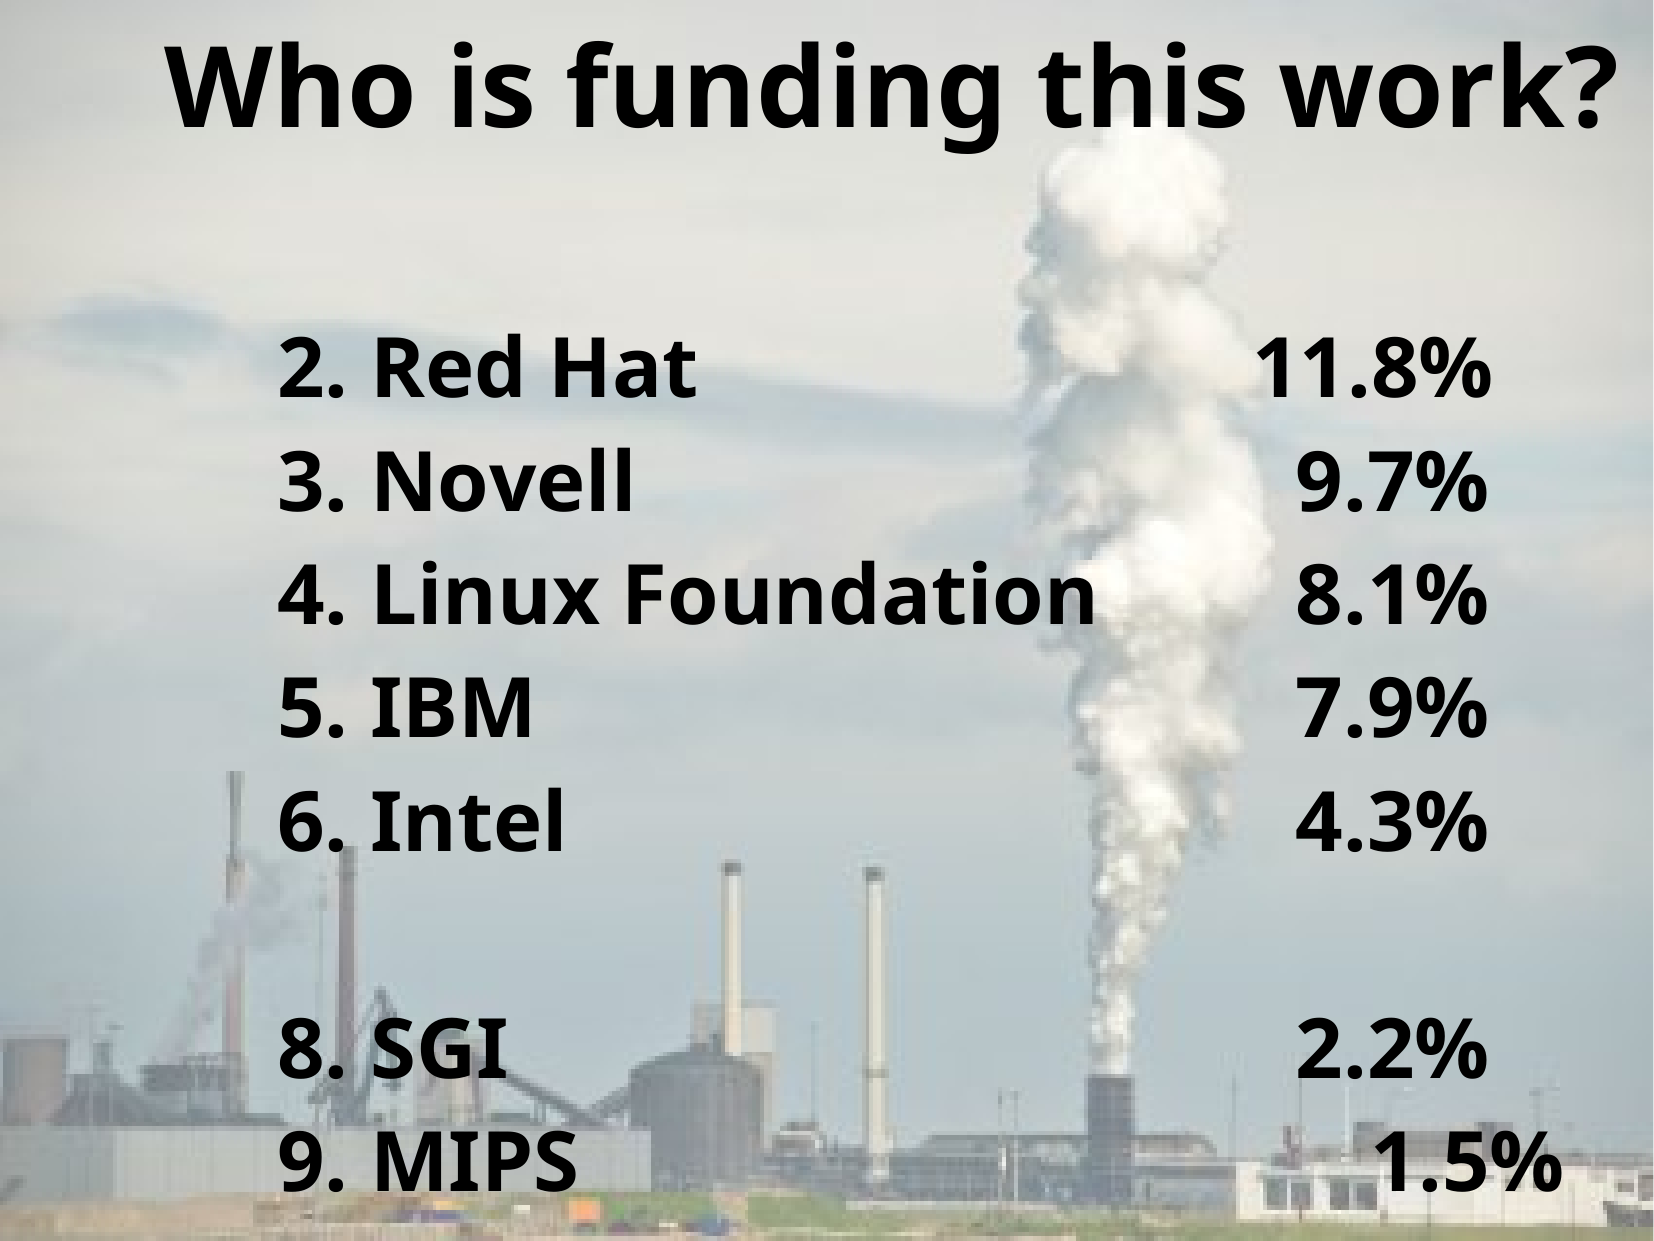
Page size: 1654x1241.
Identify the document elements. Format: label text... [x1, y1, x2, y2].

text_box Who is funding this work? [150, 0, 1551, 151]
text_box 2. Red Hat 11.8% 3. Novell 9.7% 4. Linux Foundation 8.1% 5. IBM 7.9% 6. Intel 4.3% 8. SGI 2.2% 9. MIPS 1.5% 10. HP 1.3% [262, 187, 1506, 1203]
picture [0, 0, 1654, 1241]
